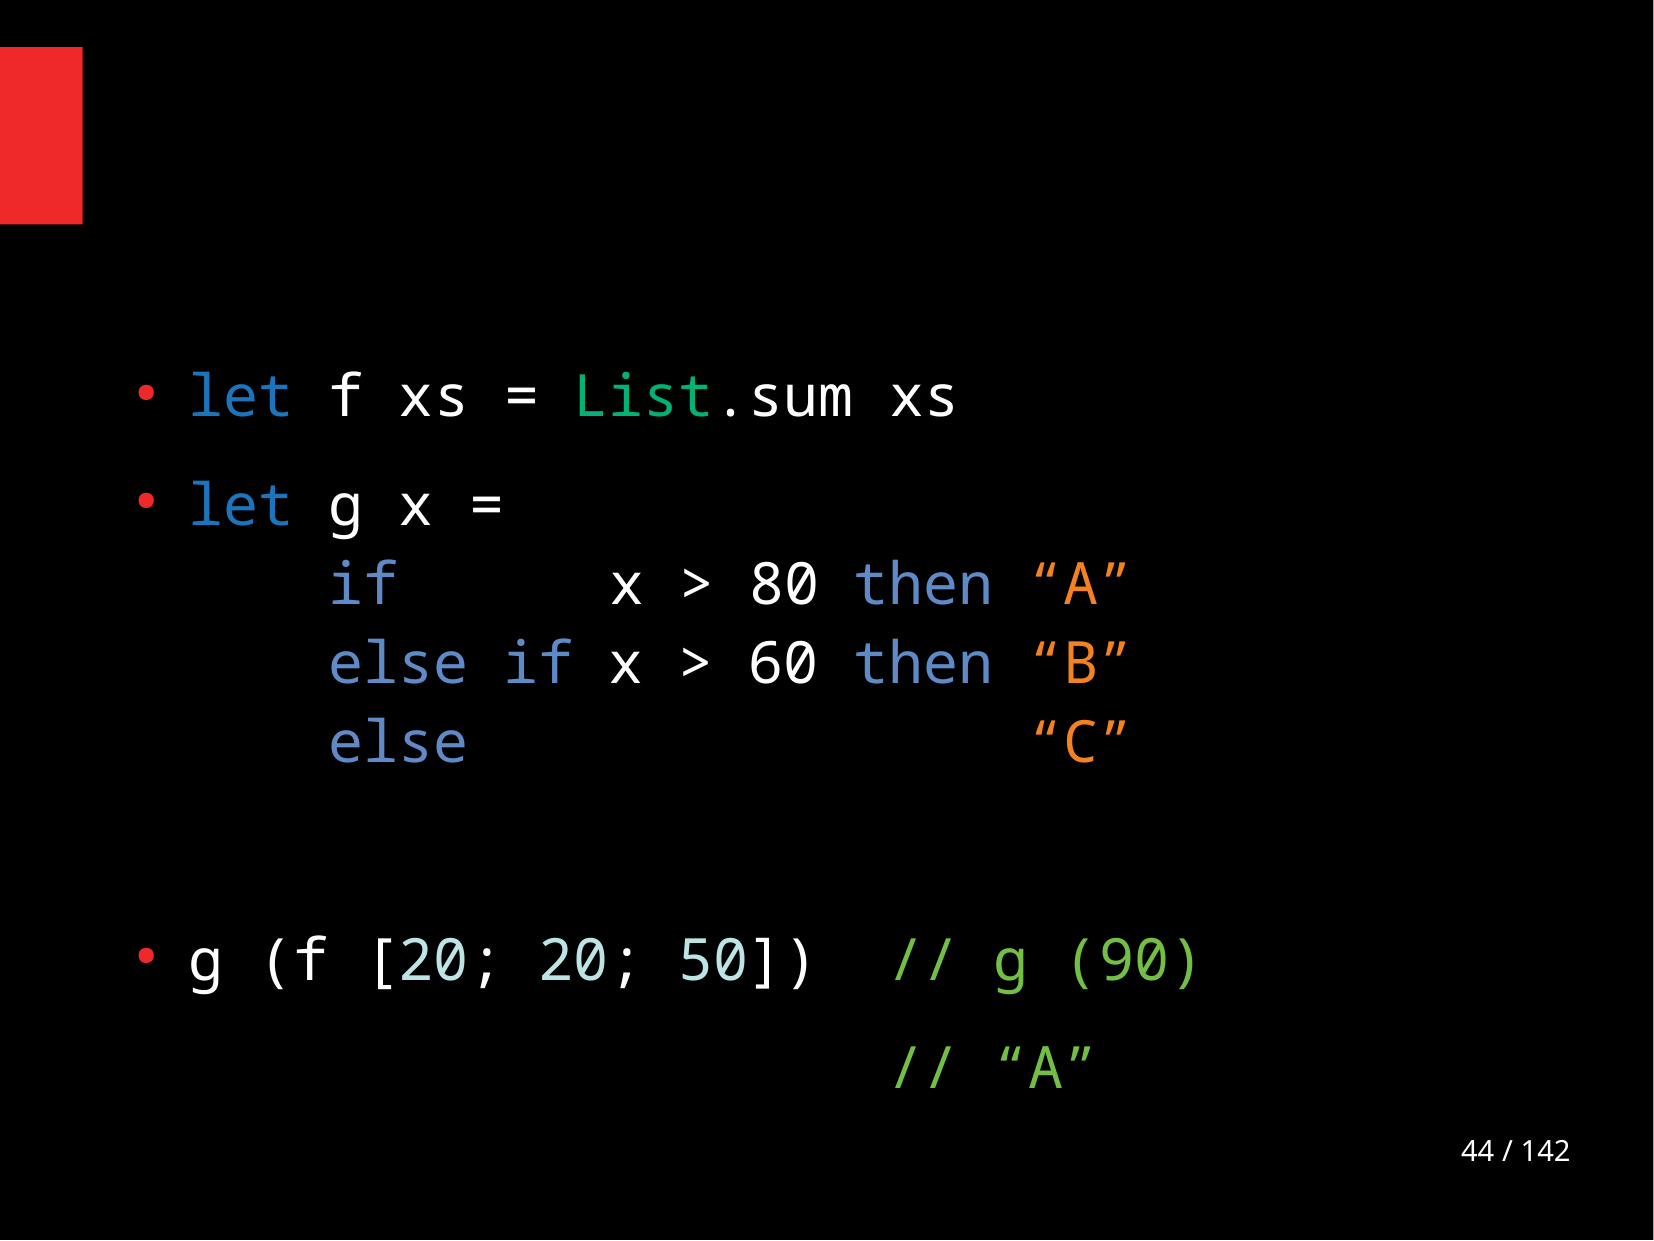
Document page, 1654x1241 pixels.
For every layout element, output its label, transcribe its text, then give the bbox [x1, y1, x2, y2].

list let f xs = List.sum xs let g x = if x > 80 then “A” else if x > 60 then “B” else “C” g (f [20; 20; 50]) // g (90) // “A” [118, 354, 1536, 1074]
